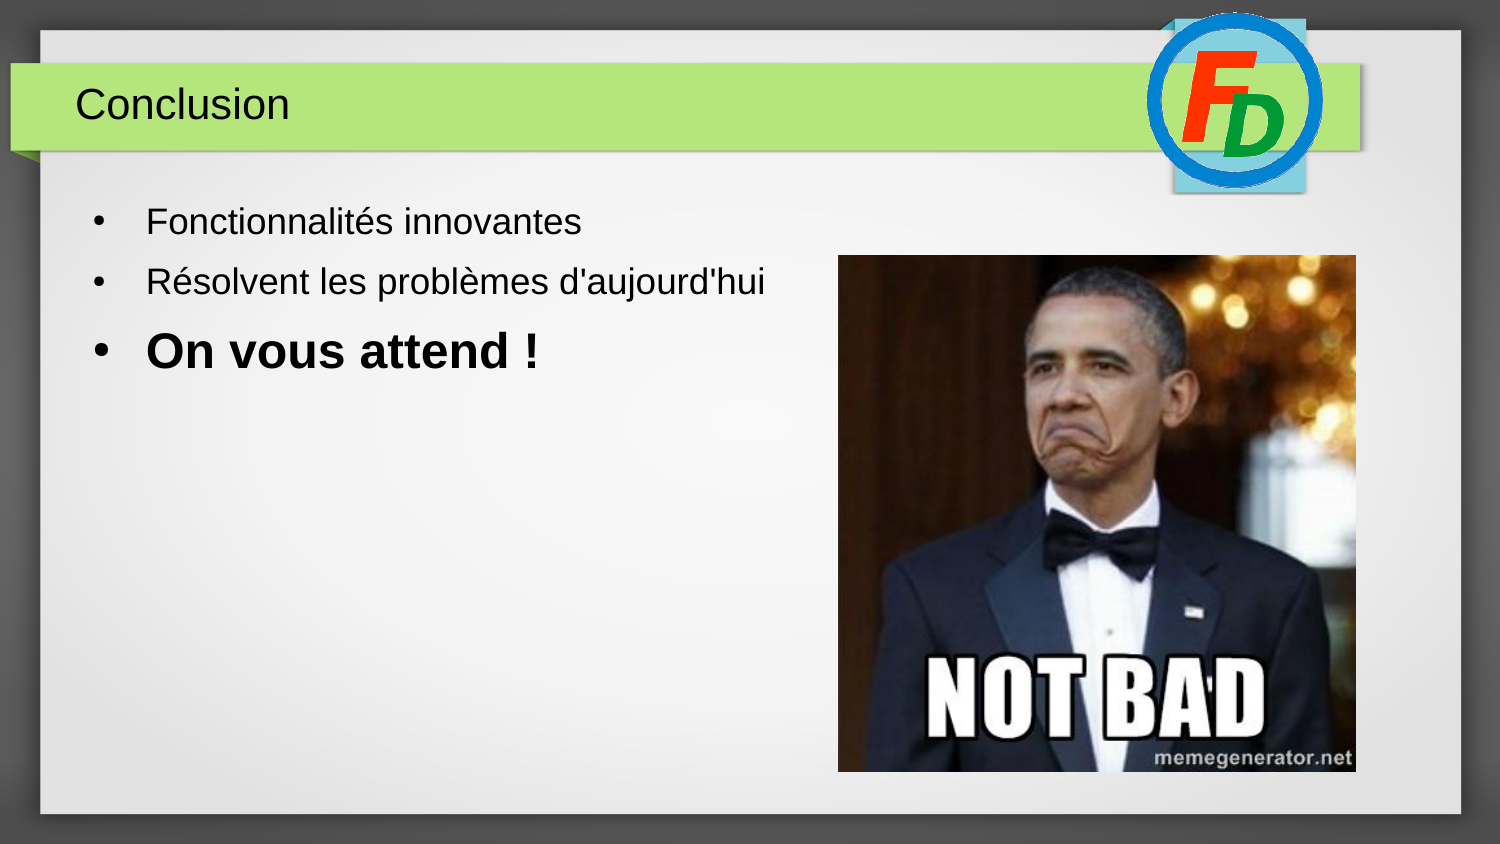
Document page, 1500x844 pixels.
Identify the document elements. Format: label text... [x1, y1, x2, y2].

title Conclusion [75, 64, 1145, 145]
picture [0, 0, 1500, 844]
list Fonctionnalités innovantes Résolvent les problèmes d'aujourd'hui On vous attend ! [75, 200, 1426, 691]
